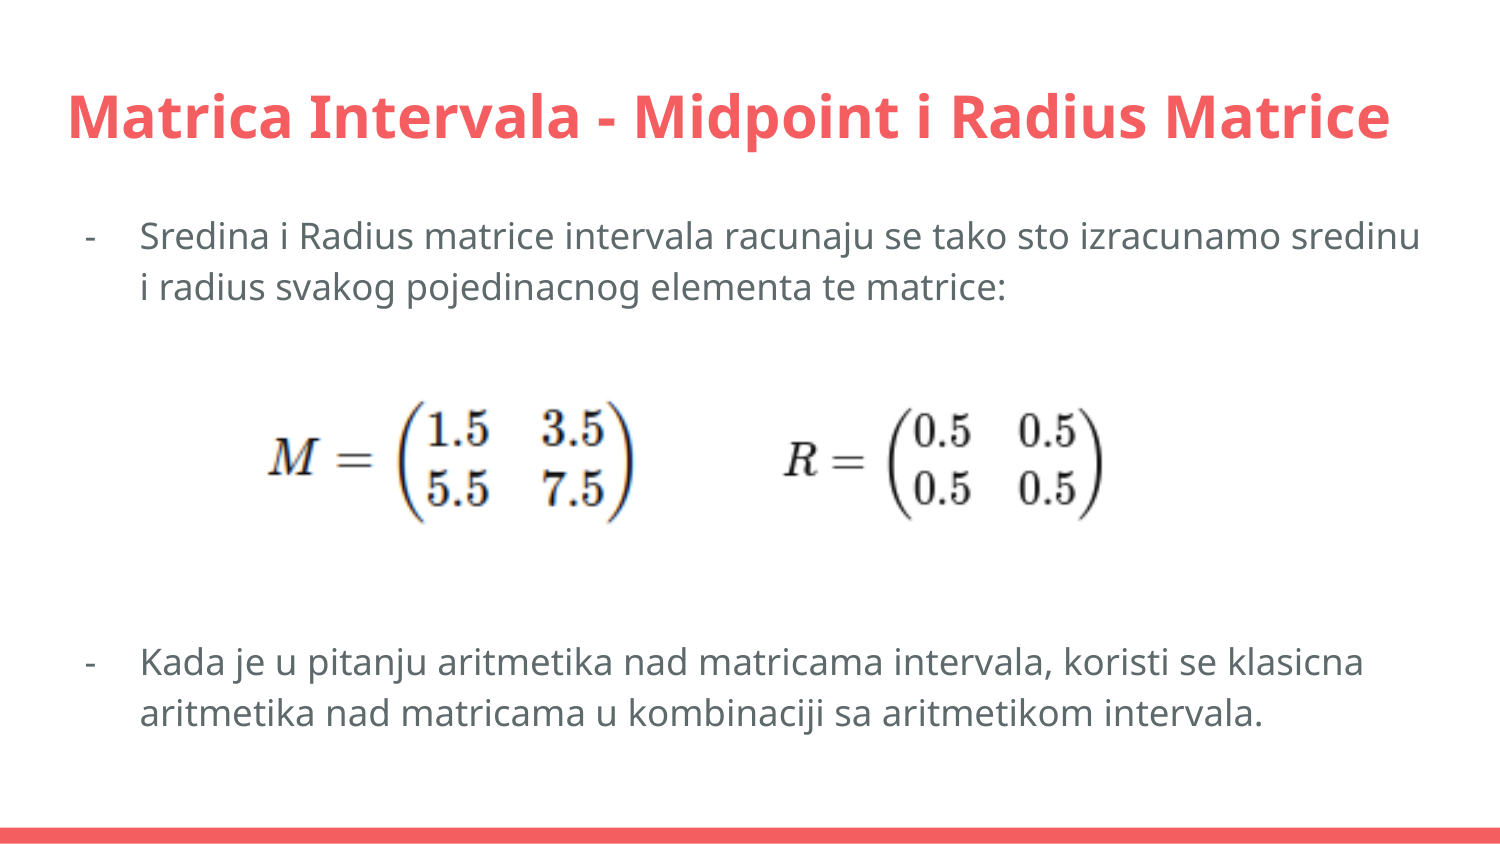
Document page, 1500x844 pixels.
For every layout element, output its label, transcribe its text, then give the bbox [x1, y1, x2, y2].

list Sredina i Radius matrice intervala racunaju se tako sto izracunamo sredinu i radius svakog pojedinacnog elementa te matrice: Kada je u pitanju aritmetika nad matricama intervala, koristi se klasicna aritmetika nad matricama u kombinaciji sa aritmetikom intervala. [51, 191, 1449, 752]
picture [267, 358, 641, 554]
title Matrica Intervala - Midpoint i Radius Matrice [51, 64, 1449, 167]
picture [778, 366, 1119, 546]
